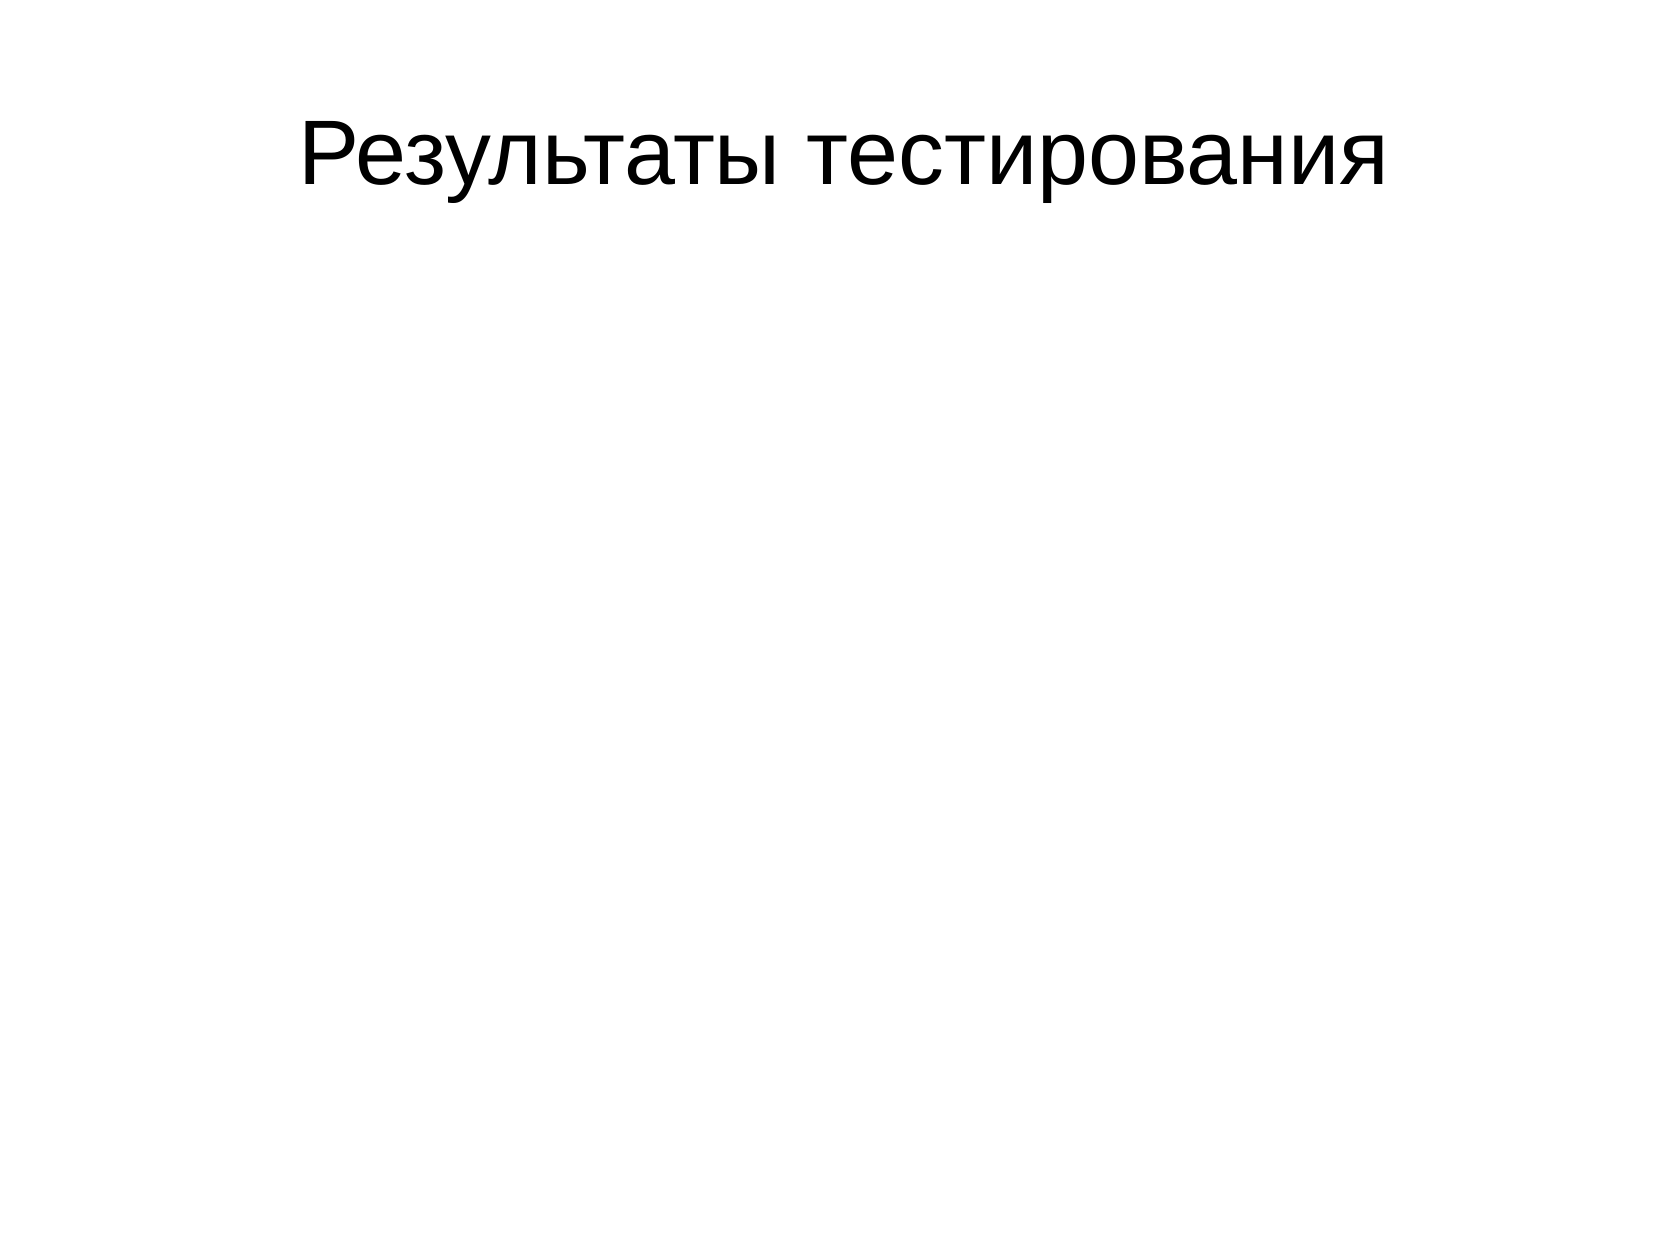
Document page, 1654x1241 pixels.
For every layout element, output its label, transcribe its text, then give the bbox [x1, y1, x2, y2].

title Результаты тестирования [82, 49, 1571, 257]
